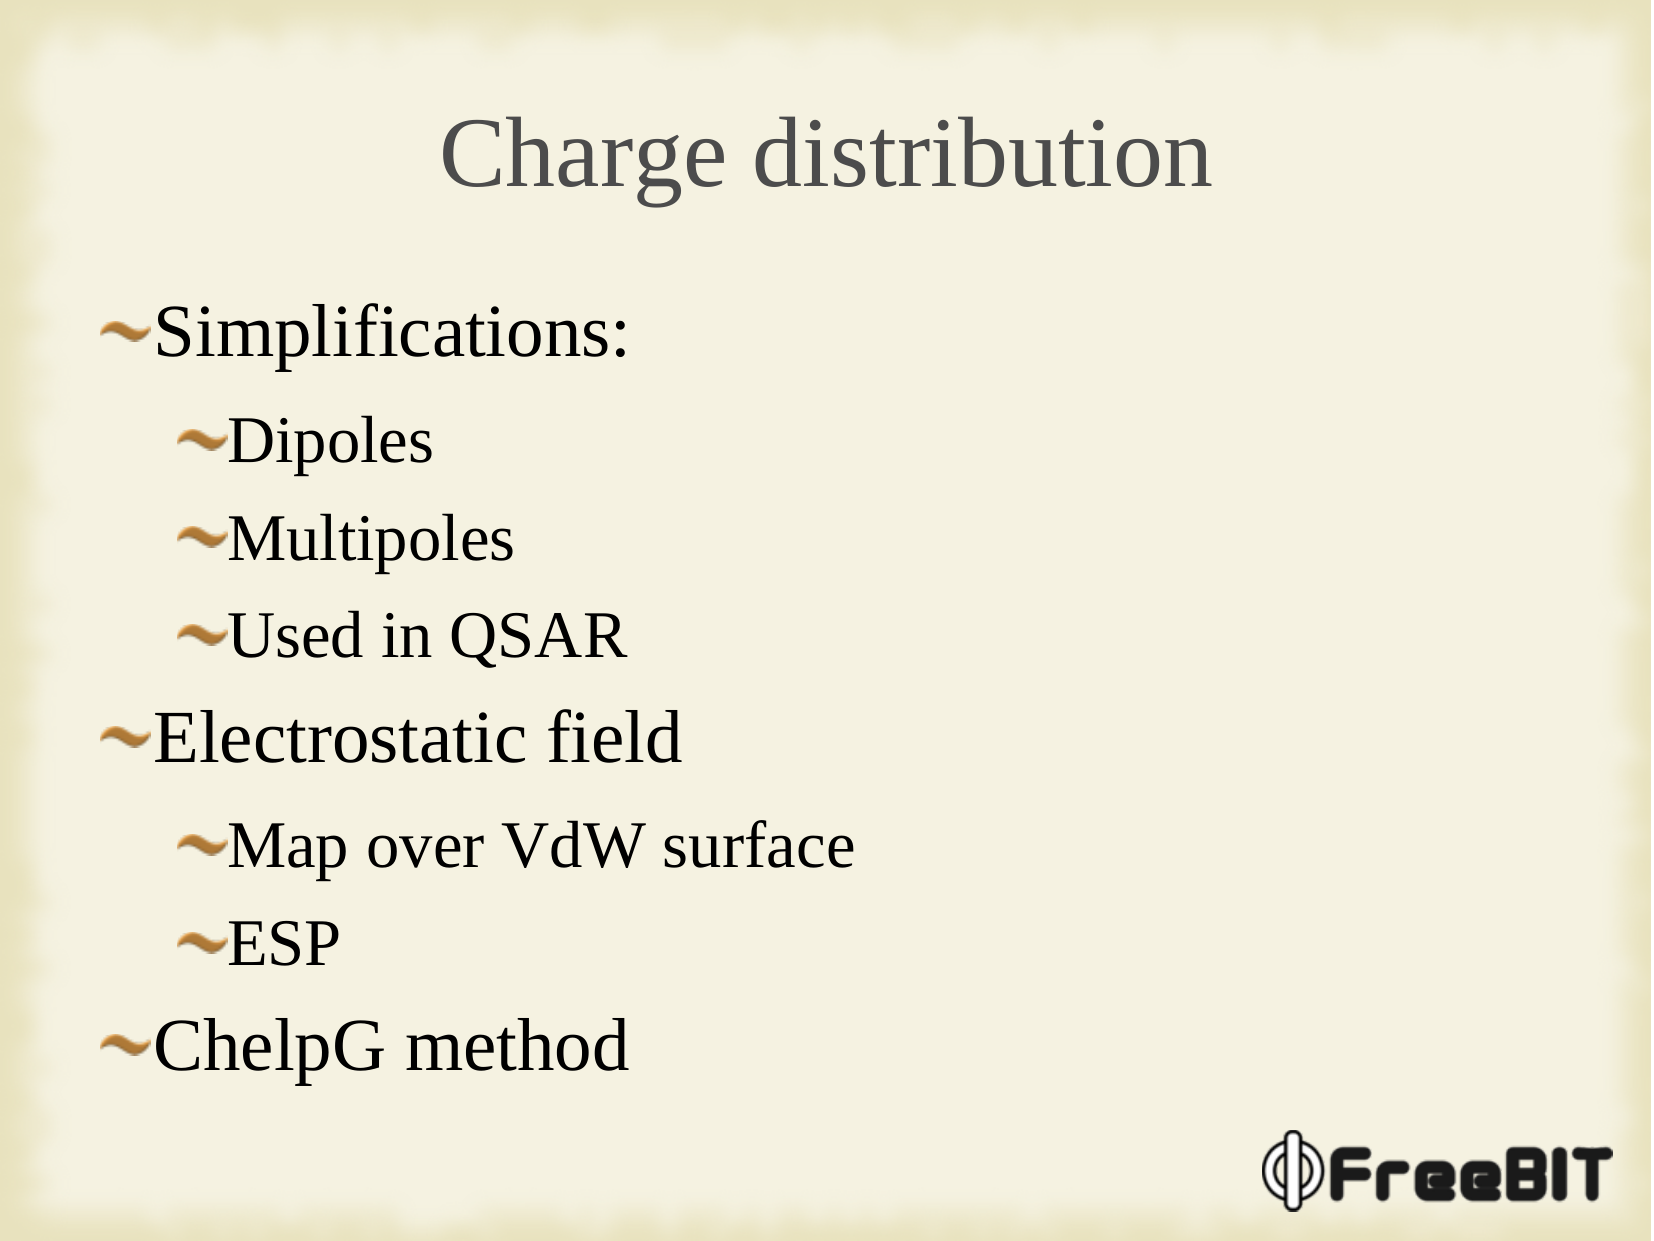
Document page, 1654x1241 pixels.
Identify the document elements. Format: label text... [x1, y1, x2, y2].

title Charge distribution [82, 49, 1571, 257]
picture [0, 0, 1651, 1241]
list Simplifications: Dipoles Multipoles Used in QSAR Electrostatic field Map over VdW surface ESP ChelpG method [82, 290, 1571, 1109]
